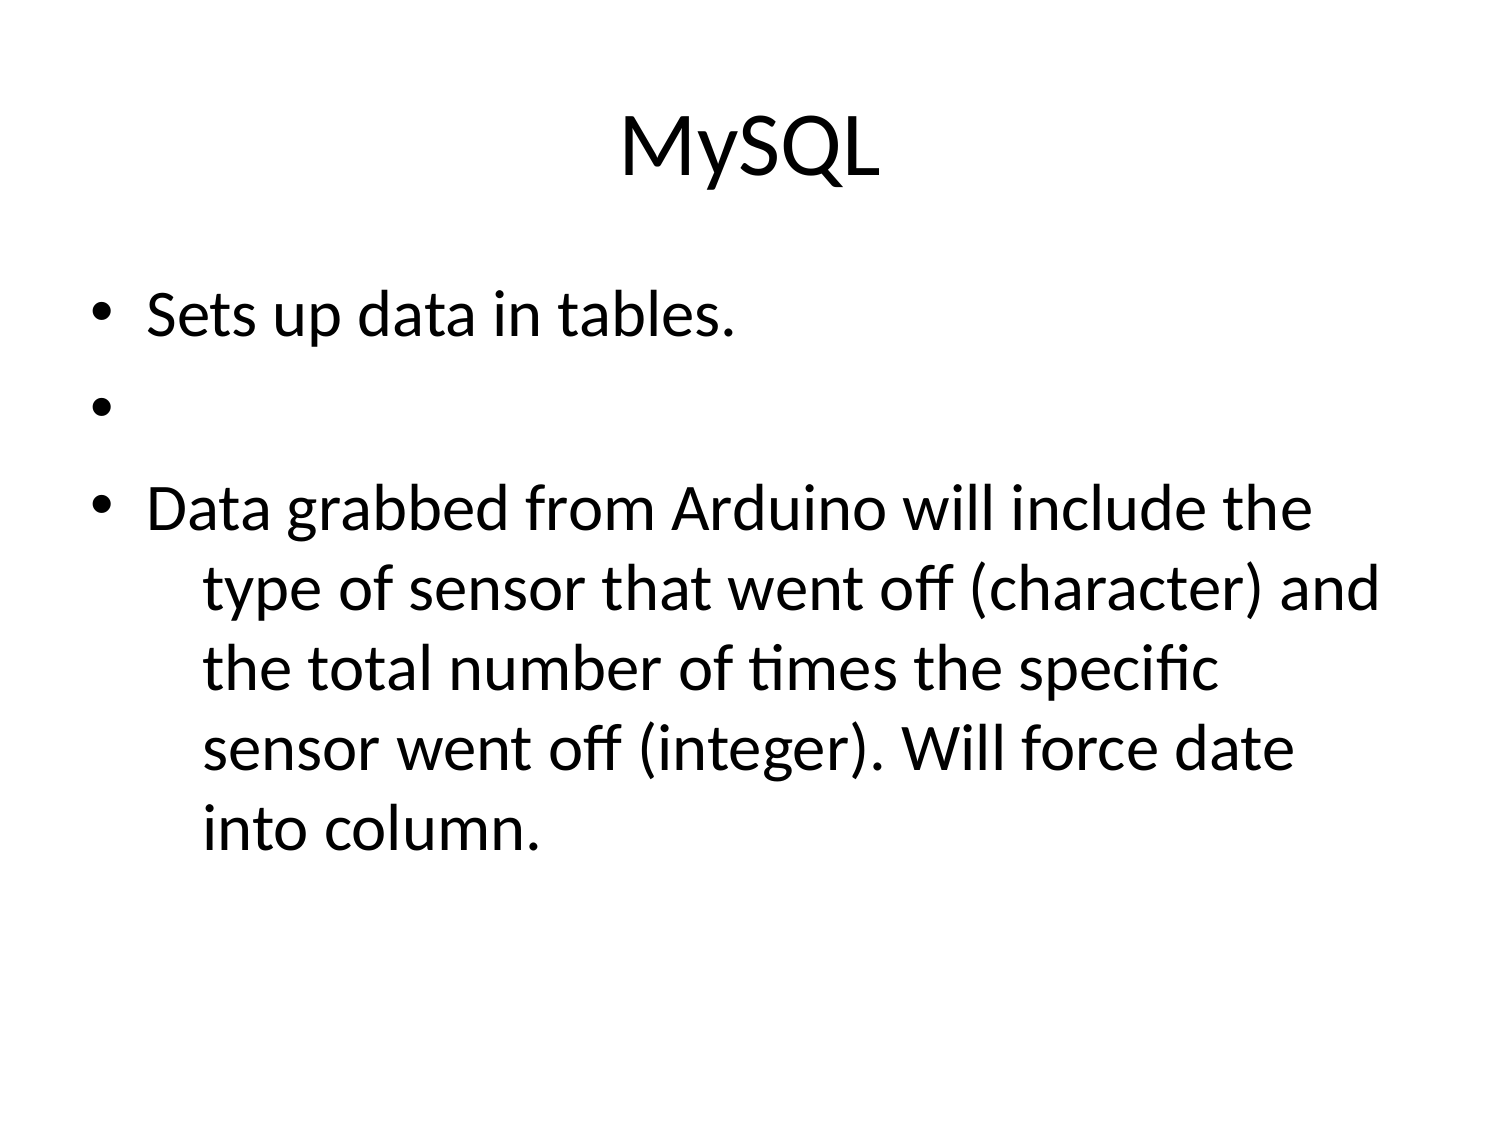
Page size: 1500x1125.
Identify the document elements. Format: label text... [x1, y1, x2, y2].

list Sets up data in tables. Data grabbed from Arduino will include the type of sensor that went off (character) and the total number of times the specific sensor went off (integer). Will force date into column. [75, 262, 1426, 1005]
title MySQL [75, 45, 1426, 233]
